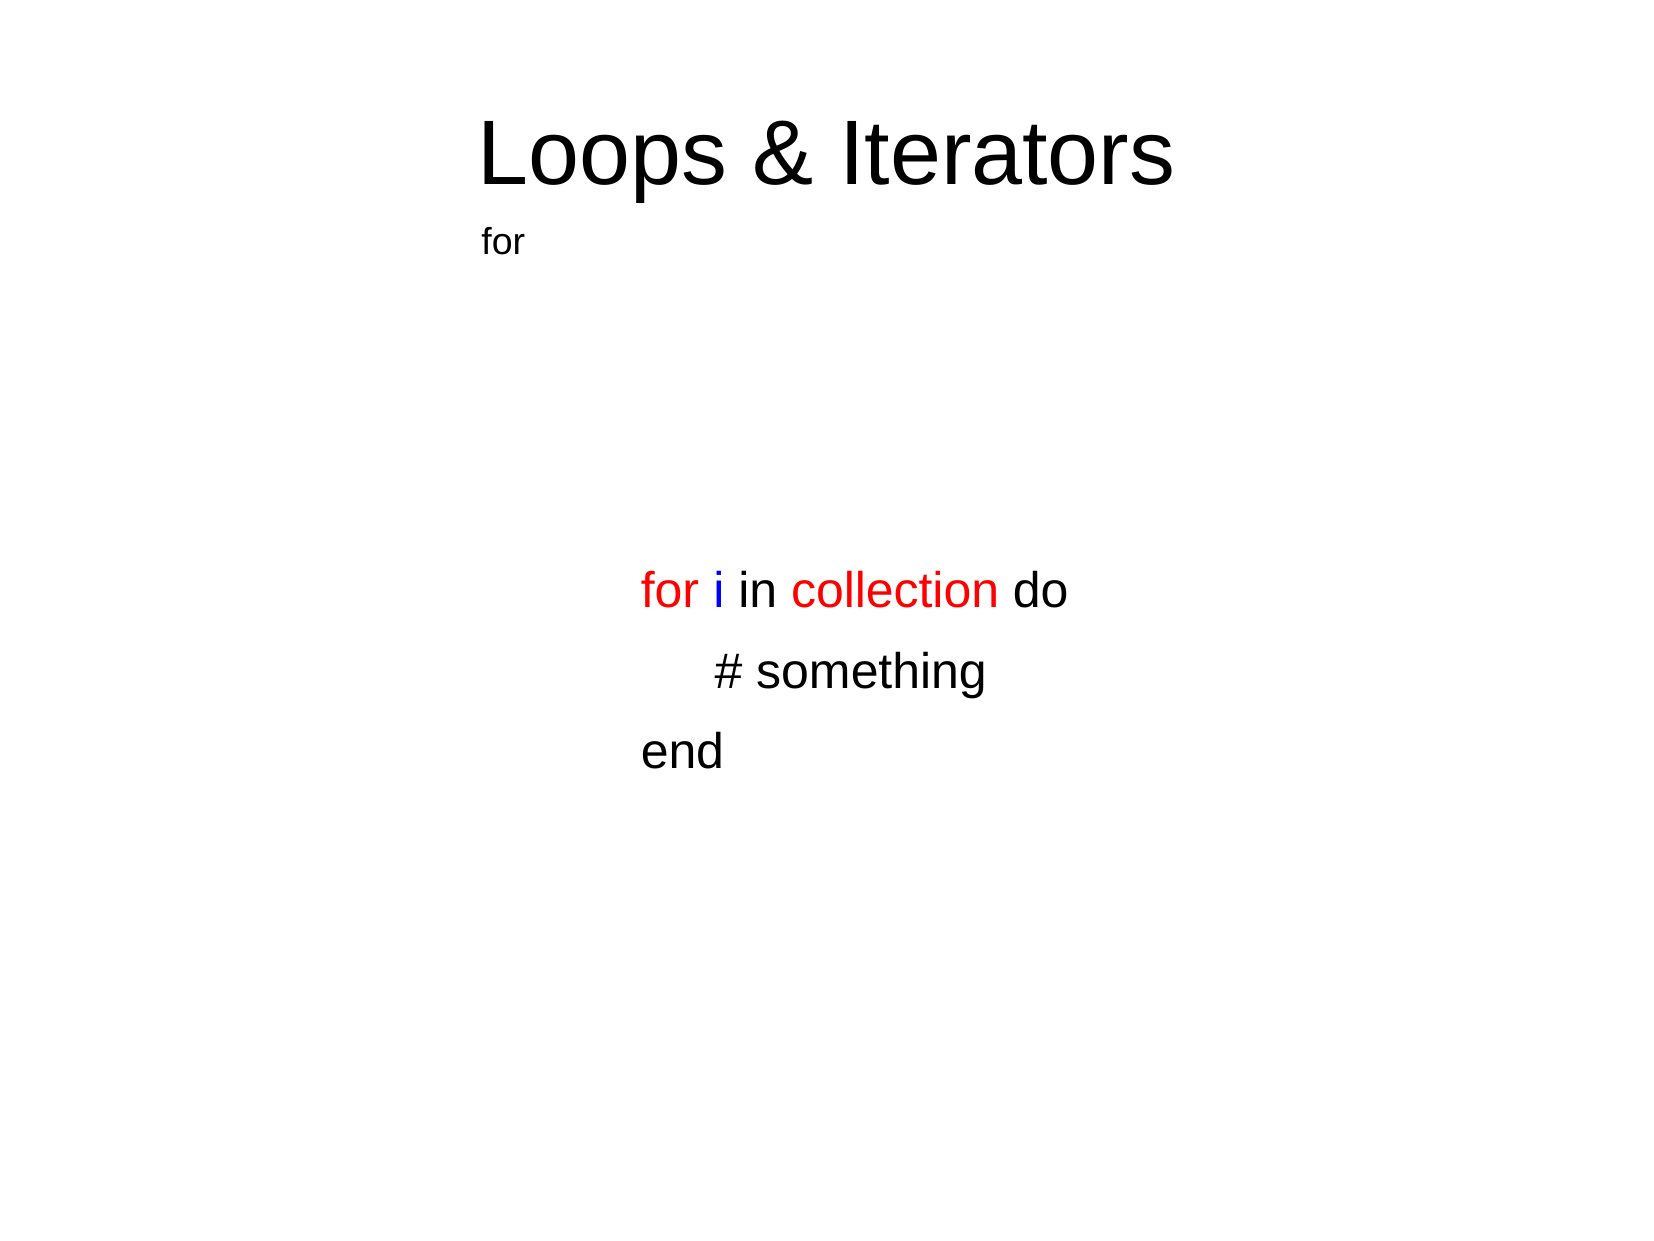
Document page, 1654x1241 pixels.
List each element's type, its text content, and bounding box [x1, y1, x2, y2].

title Loops & Iterators [82, 49, 1571, 257]
text_box for [466, 212, 822, 284]
text_box for i in collection do # something end [626, 555, 1229, 843]
